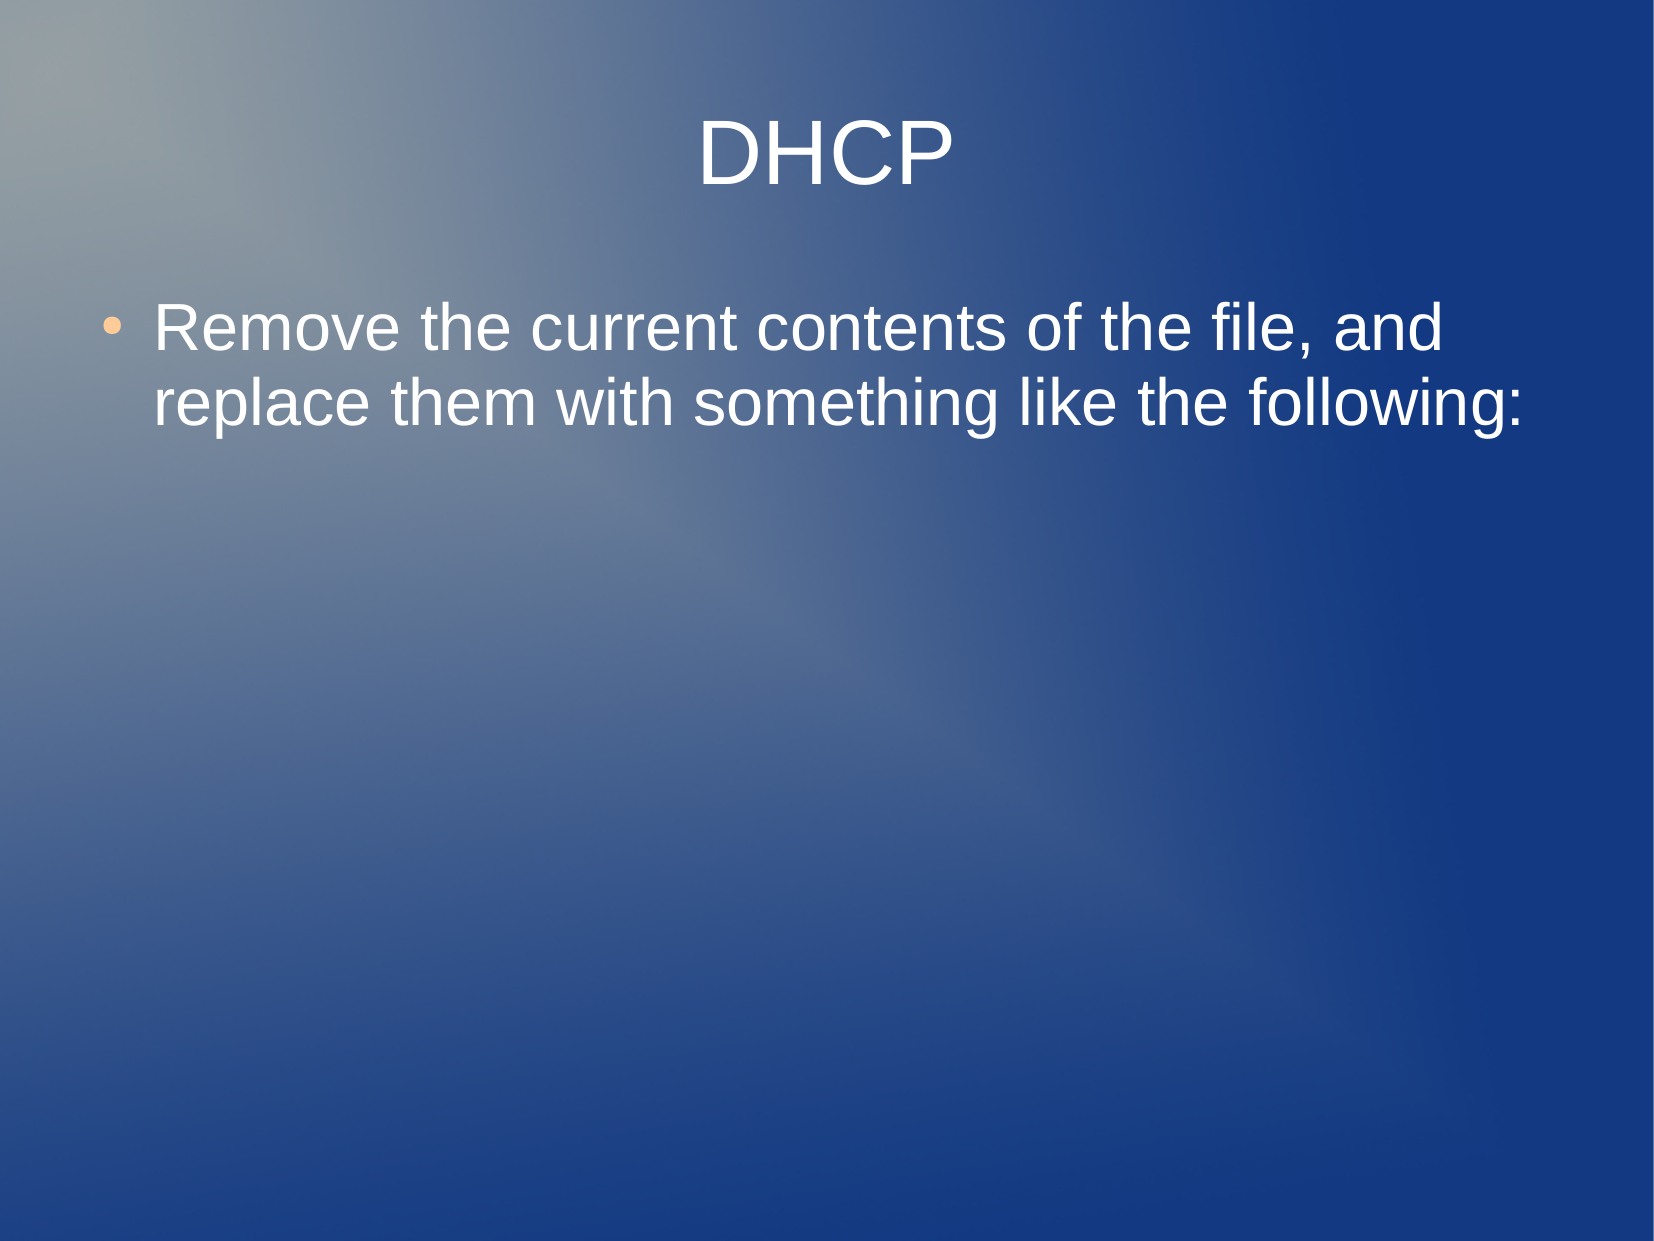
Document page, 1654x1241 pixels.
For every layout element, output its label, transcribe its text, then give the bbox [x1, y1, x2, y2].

title DHCP [82, 49, 1571, 257]
list Remove the current contents of the file, and replace them with something like the following: [82, 290, 1571, 1109]
picture [0, 0, 1654, 1241]
